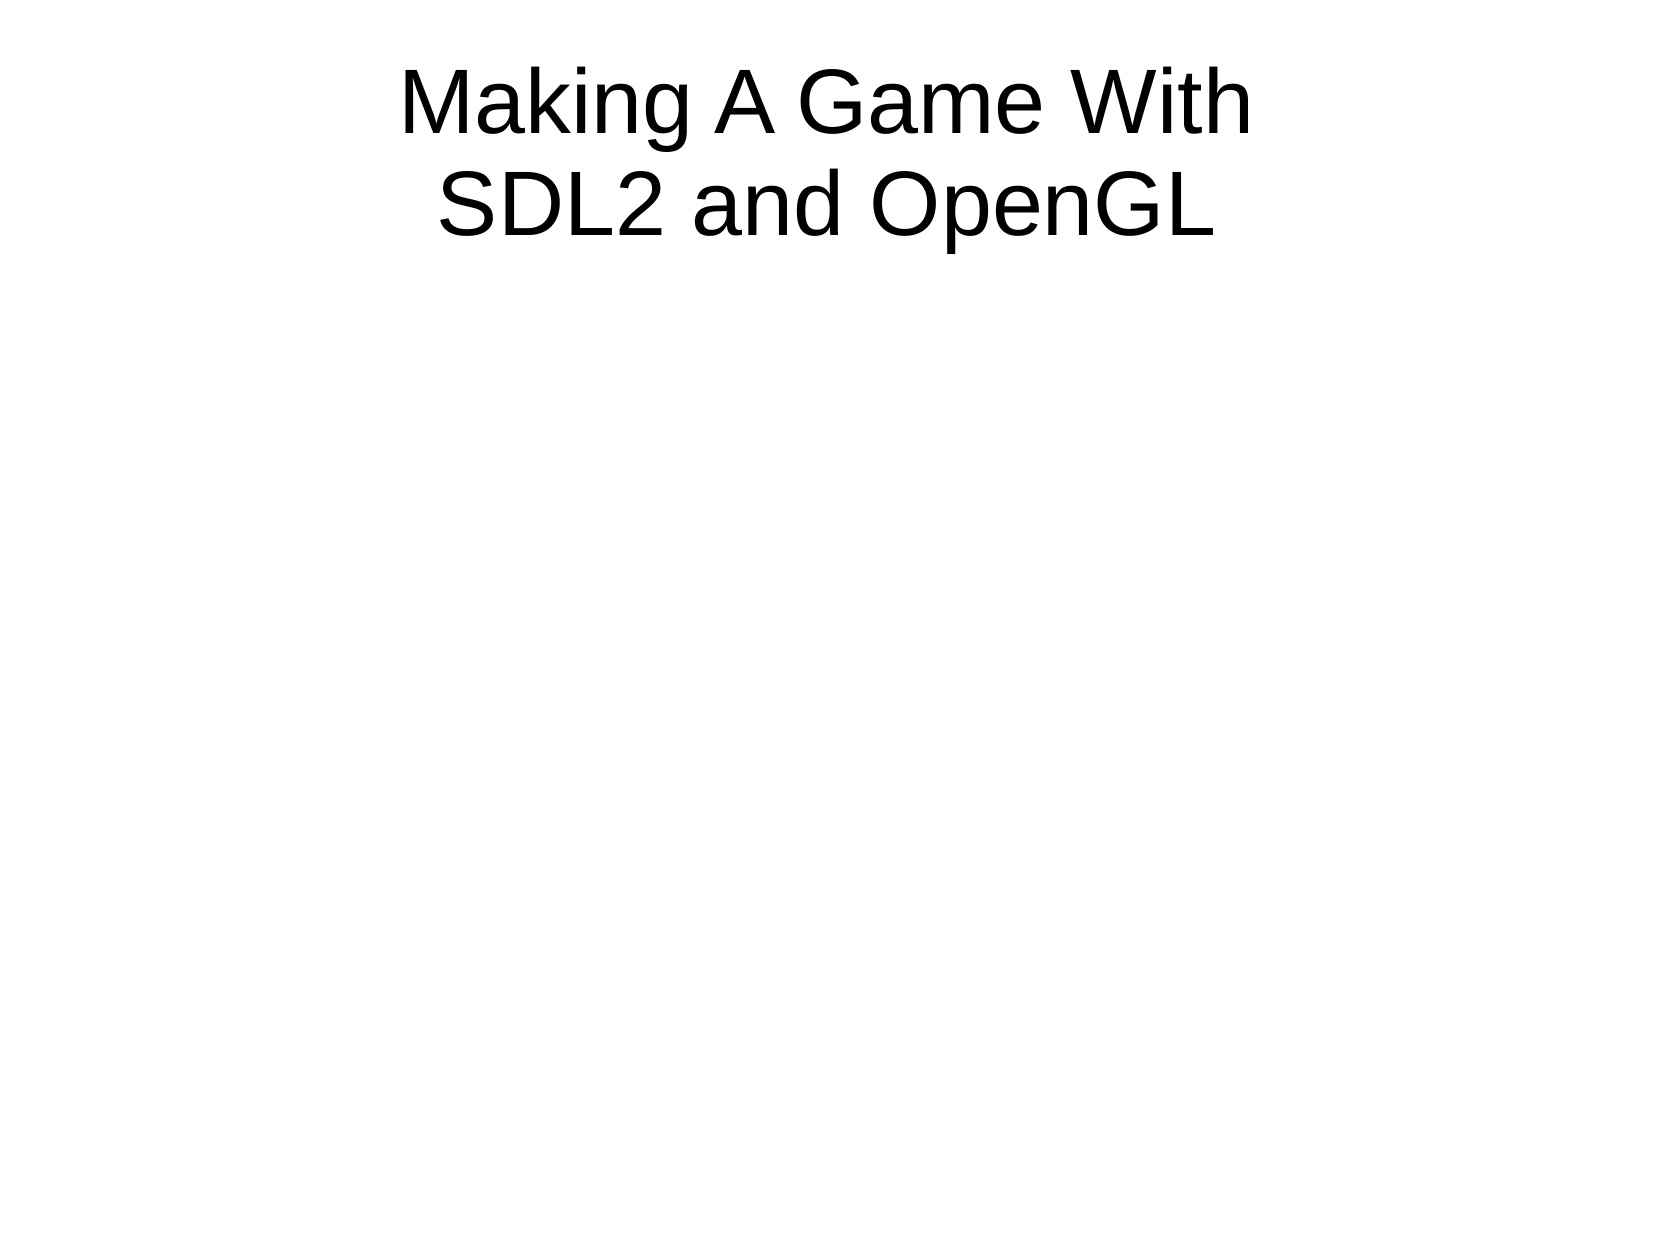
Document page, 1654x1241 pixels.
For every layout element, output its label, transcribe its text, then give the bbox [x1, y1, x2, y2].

title Making A Game With SDL2 and OpenGL [82, 49, 1571, 257]
